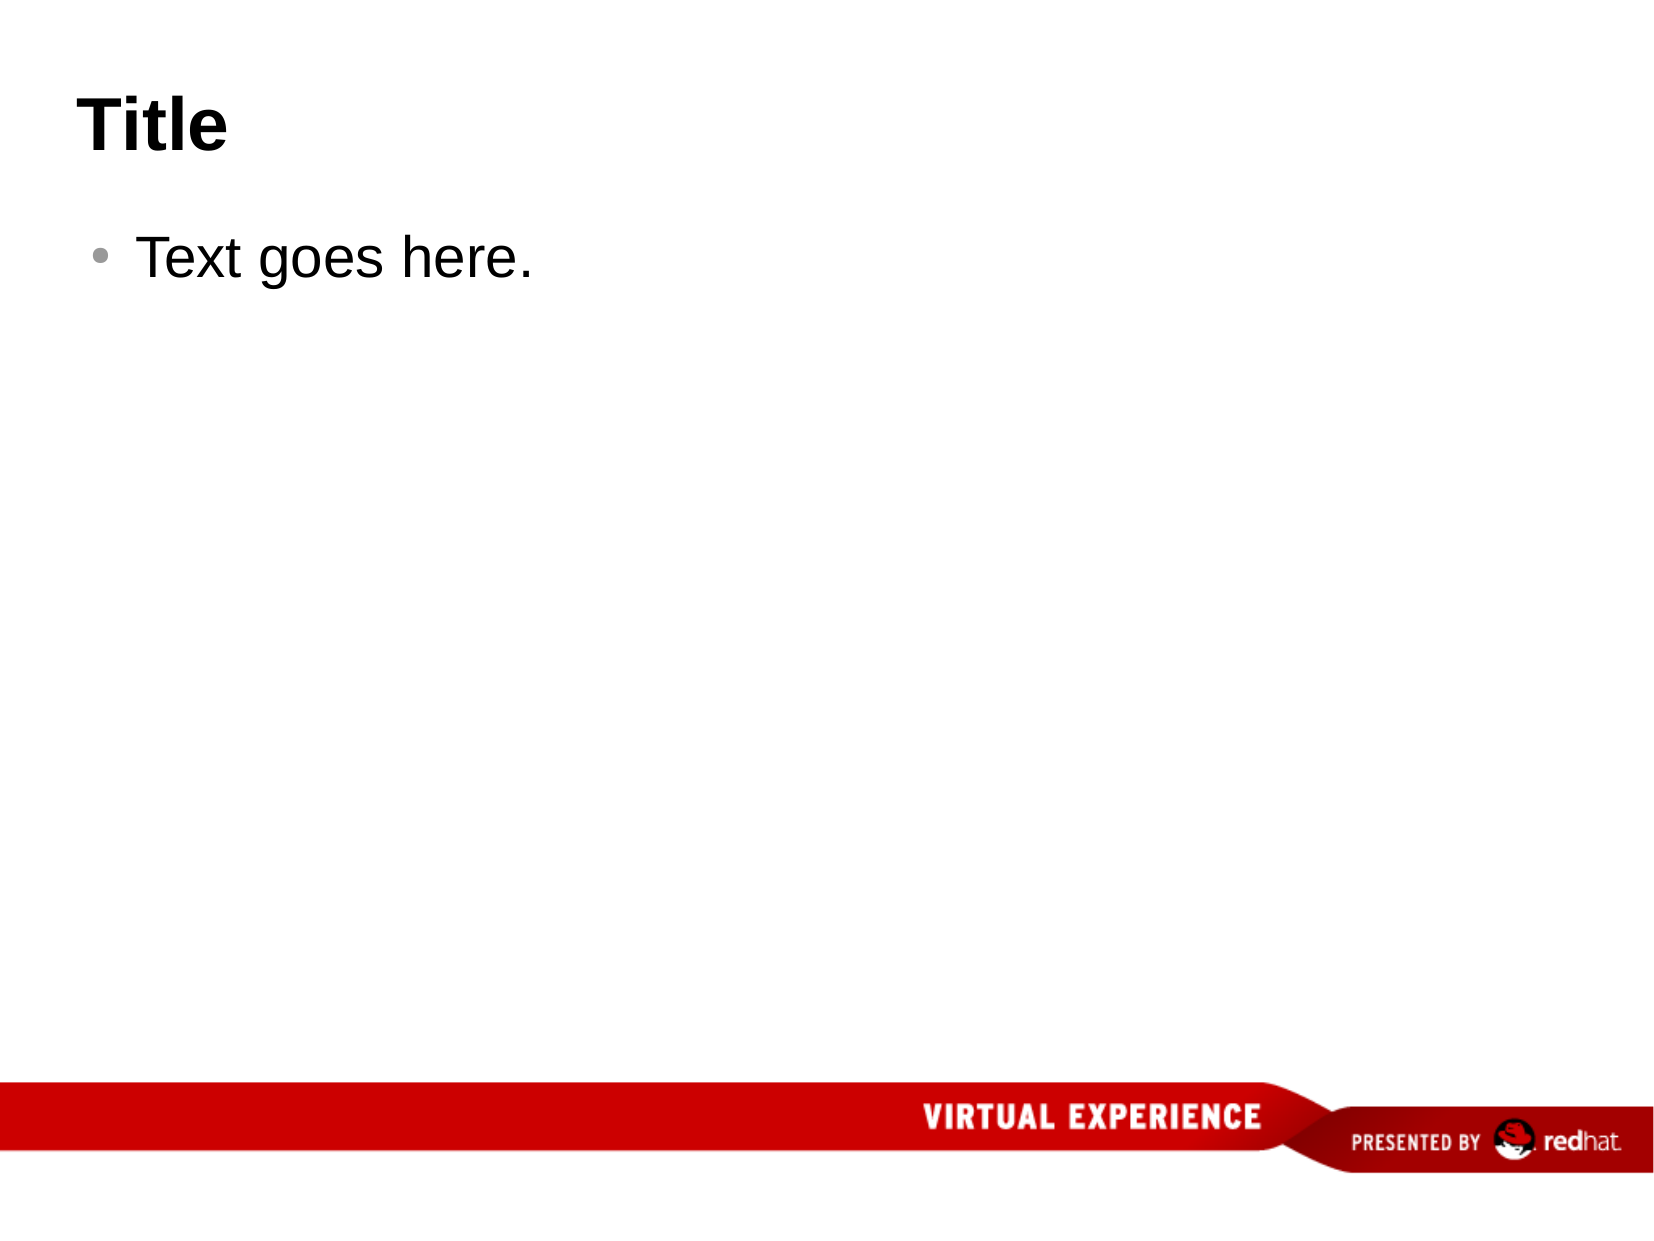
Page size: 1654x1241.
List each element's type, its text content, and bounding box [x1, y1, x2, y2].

title Title [76, 45, 1565, 204]
list Text goes here. [75, 225, 1576, 826]
picture [0, 0, 1654, 1241]
